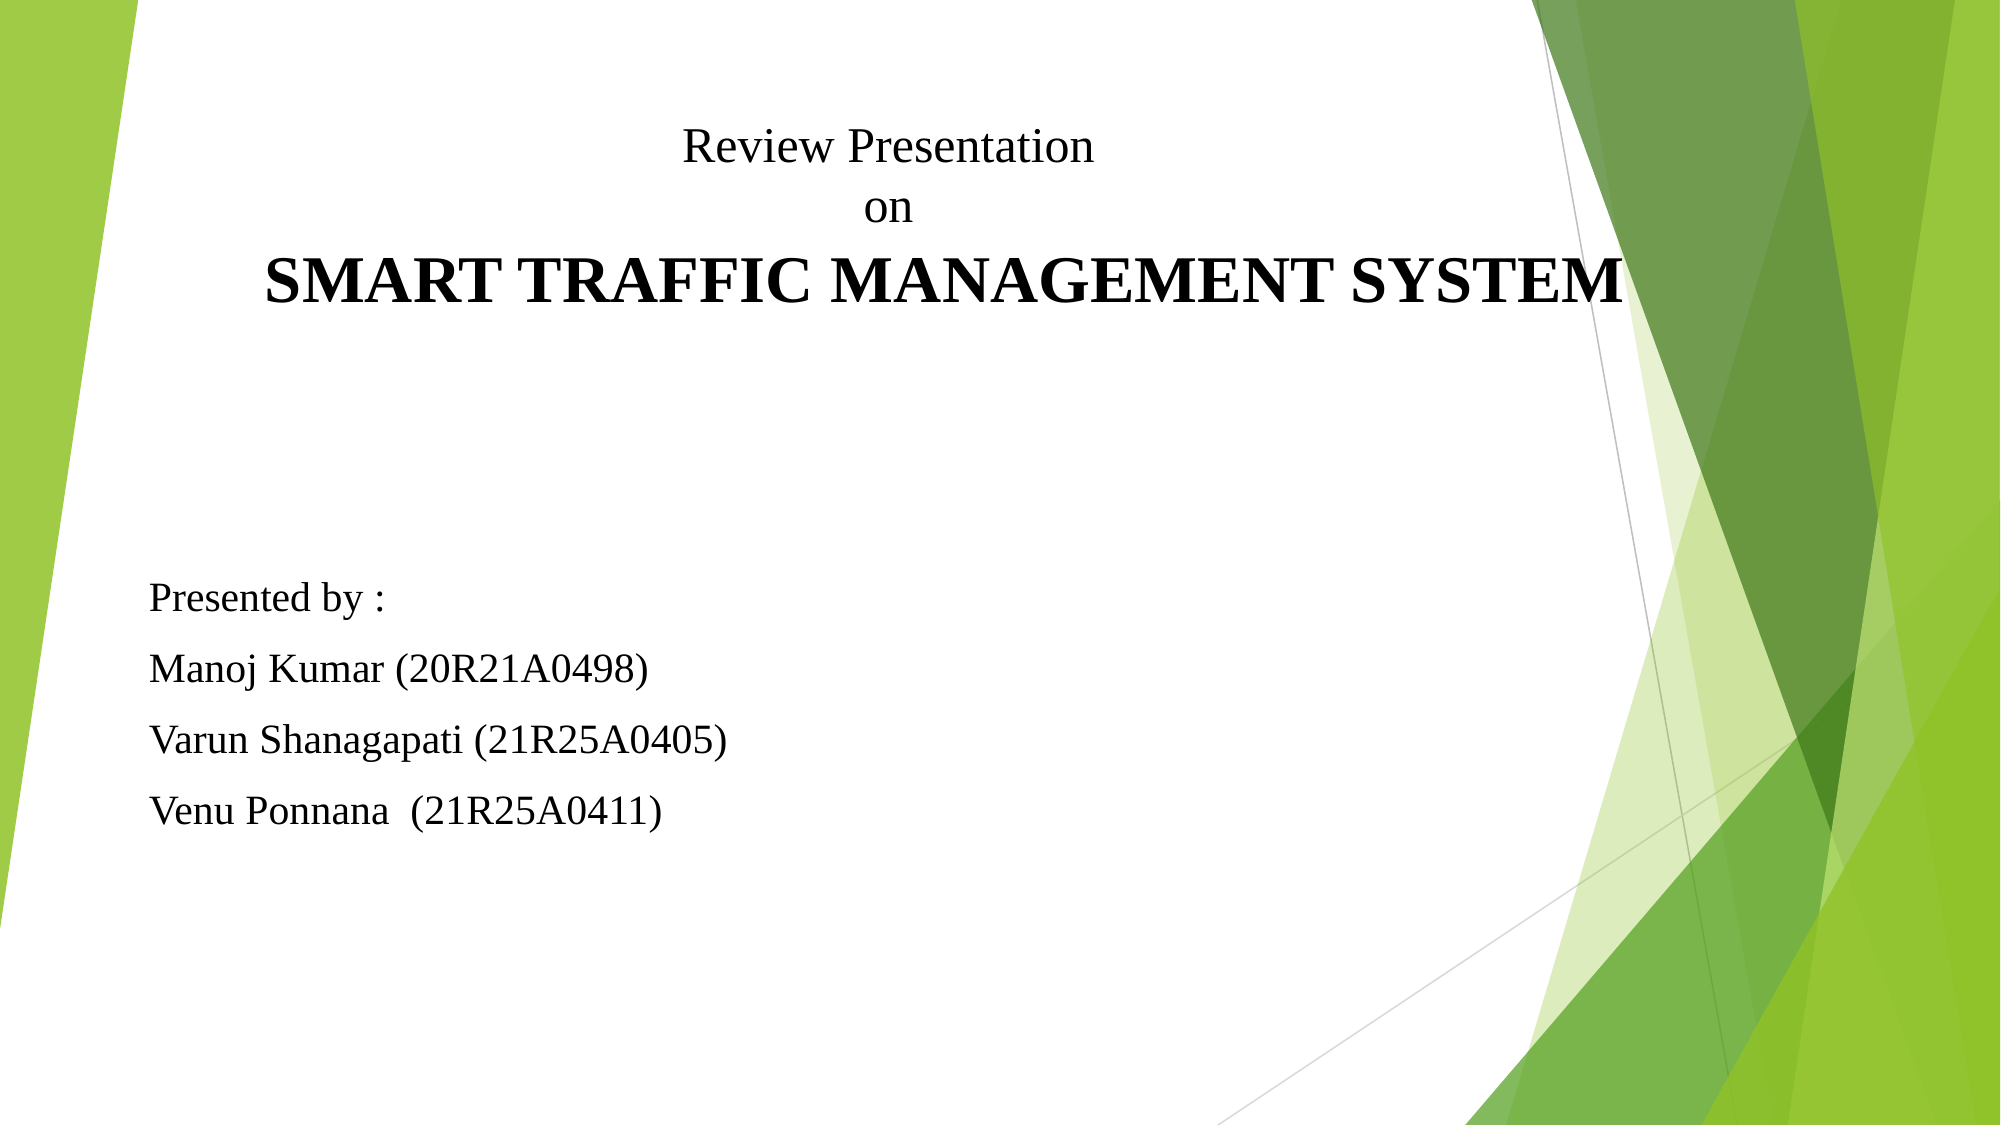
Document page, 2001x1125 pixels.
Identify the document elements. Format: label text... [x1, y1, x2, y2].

subtitle Presented by : Manoj Kumar (20R21A0498) Varun Shanagapati (21R25A0405) Venu Ponnana (21R25A0411) [133, 562, 785, 861]
text_box Review Presentation on [402, 105, 1375, 166]
title SMART TRAFFIC MANAGEMENT SYSTEM [249, 184, 1750, 324]
text_box [1234, 579, 1910, 646]
